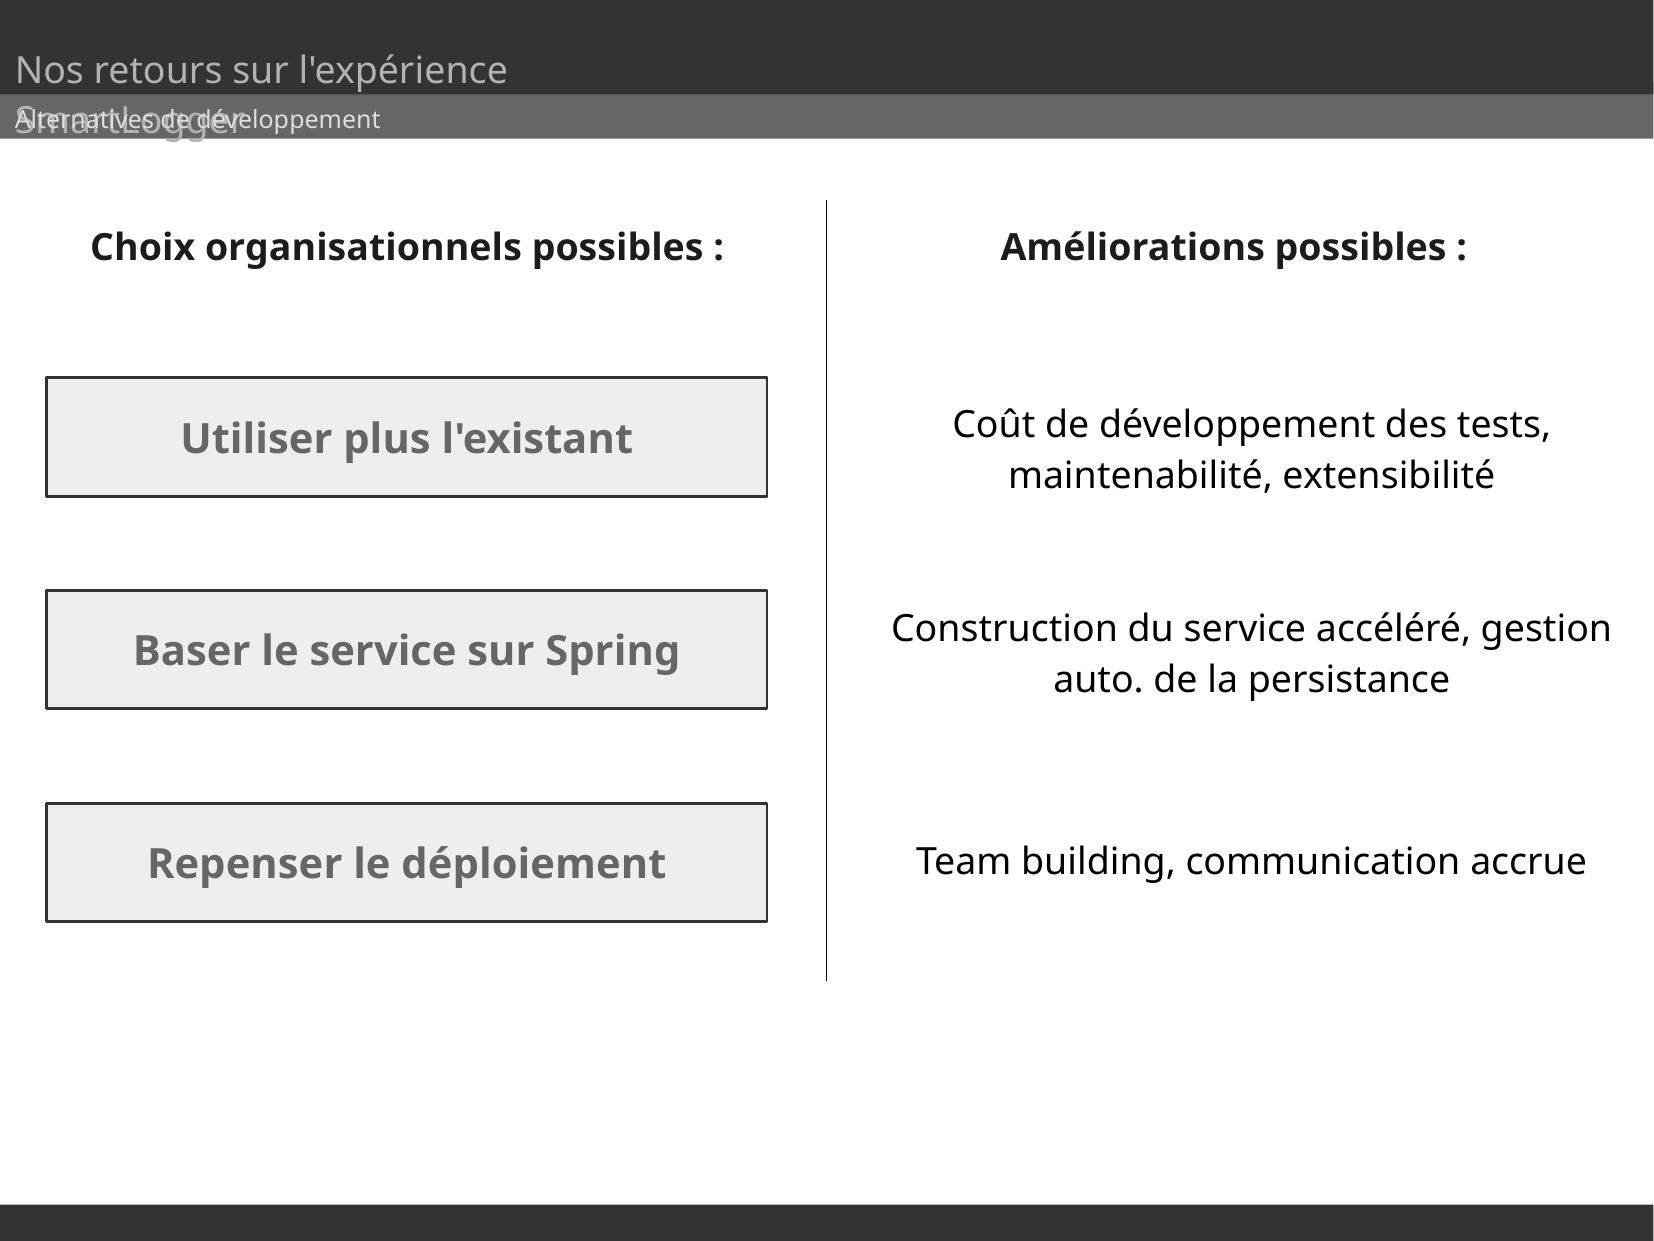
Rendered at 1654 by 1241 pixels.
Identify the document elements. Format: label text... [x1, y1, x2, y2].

text_box Utiliser plus l'existant [46, 377, 768, 497]
text_box [0, 1204, 1654, 1241]
text_box Choix organisationnels possibles : [47, 212, 768, 272]
text_box Nos retours sur l'expérience SmartLogger [0, 35, 733, 94]
text_box Améliorations possibles : [874, 212, 1595, 272]
text_box Team building, communication accrue [874, 826, 1630, 886]
text_box Alternatives de développement [0, 94, 1654, 139]
text_box Construction du service accéléré, gestion auto. de la persistance [874, 594, 1630, 697]
text_box [0, 0, 1654, 94]
text_box Coût de développement des tests, maintenabilité, extensibilité [874, 389, 1630, 493]
text_box Repenser le déploiement [46, 803, 768, 922]
text_box Baser le service sur Spring [46, 590, 768, 709]
